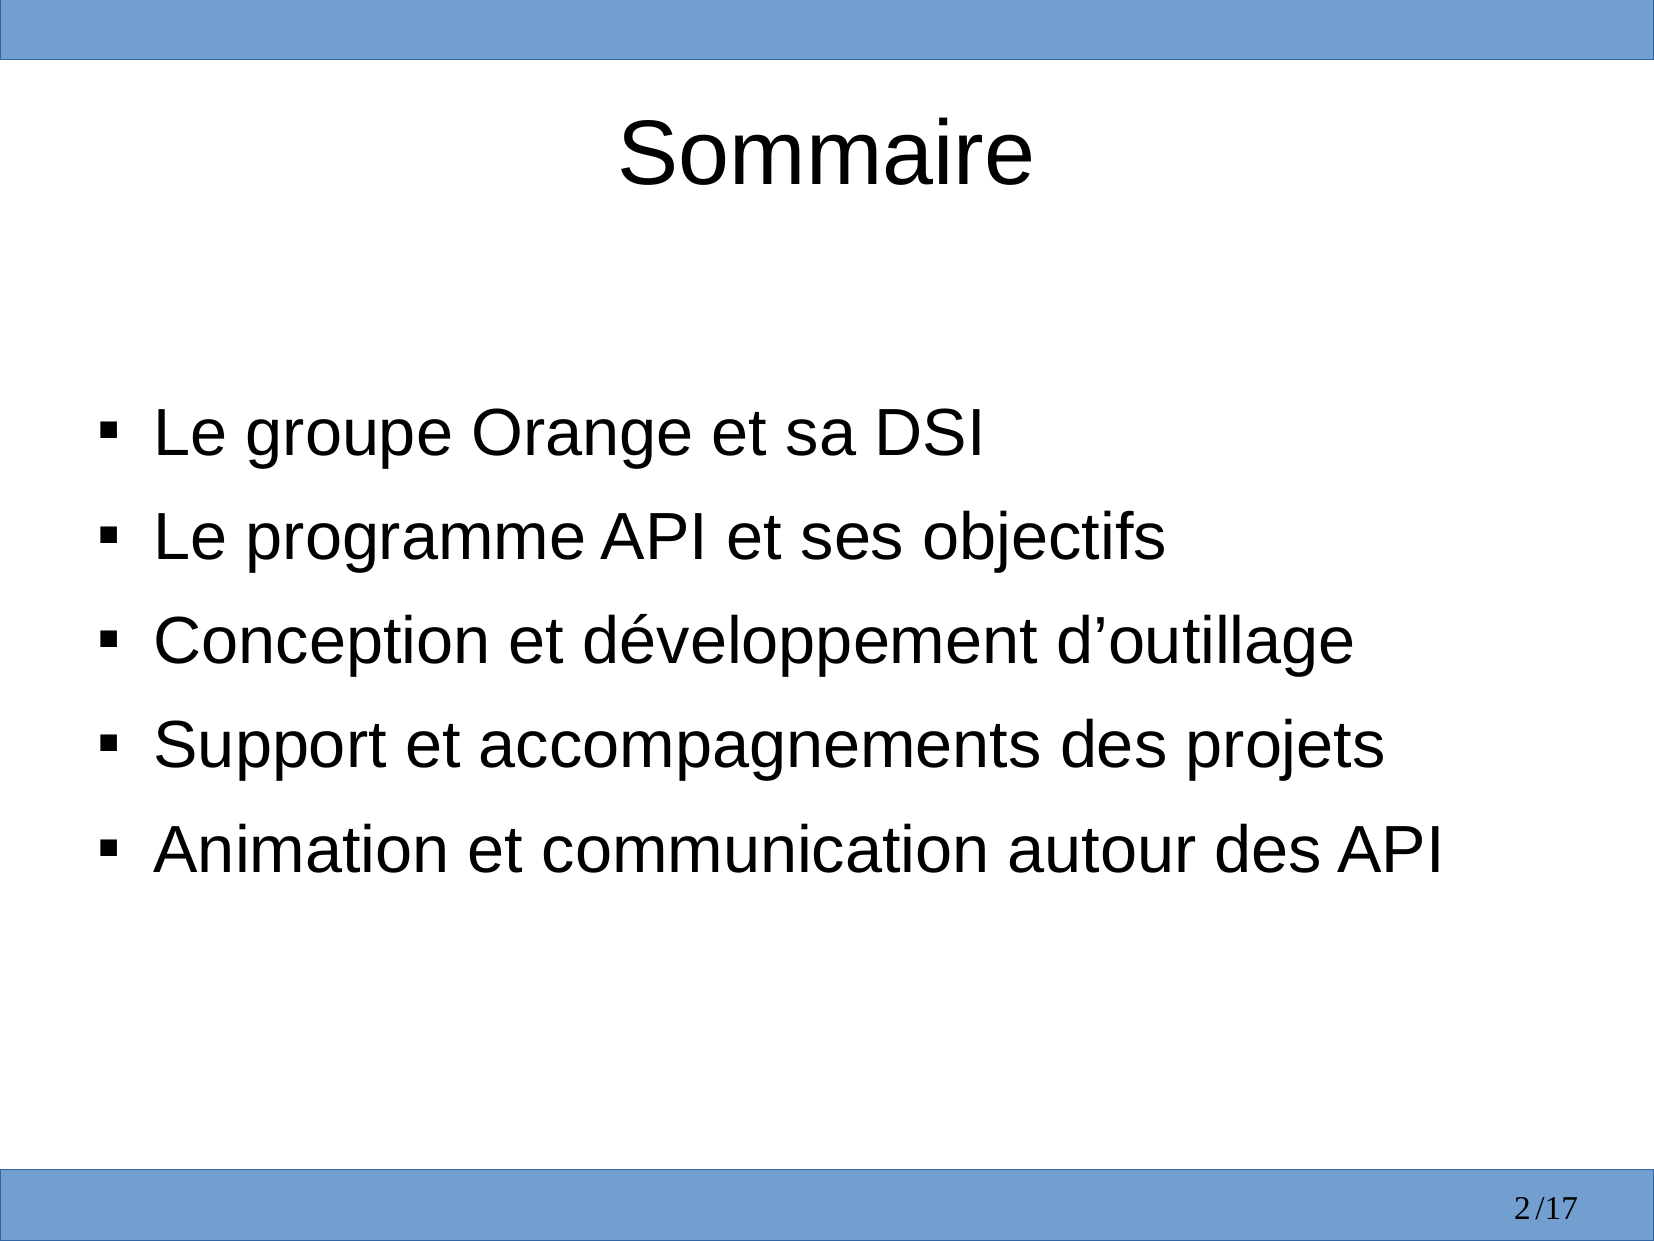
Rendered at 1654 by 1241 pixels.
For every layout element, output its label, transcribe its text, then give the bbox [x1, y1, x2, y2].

text_box [0, 0, 1654, 60]
title Sommaire [82, 60, 1571, 257]
list Le groupe Orange et sa DSI Le programme API et ses objectifs Conception et développement d’outillage Support et accompagnements des projets Animation et communication autour des API [82, 290, 1571, 1010]
